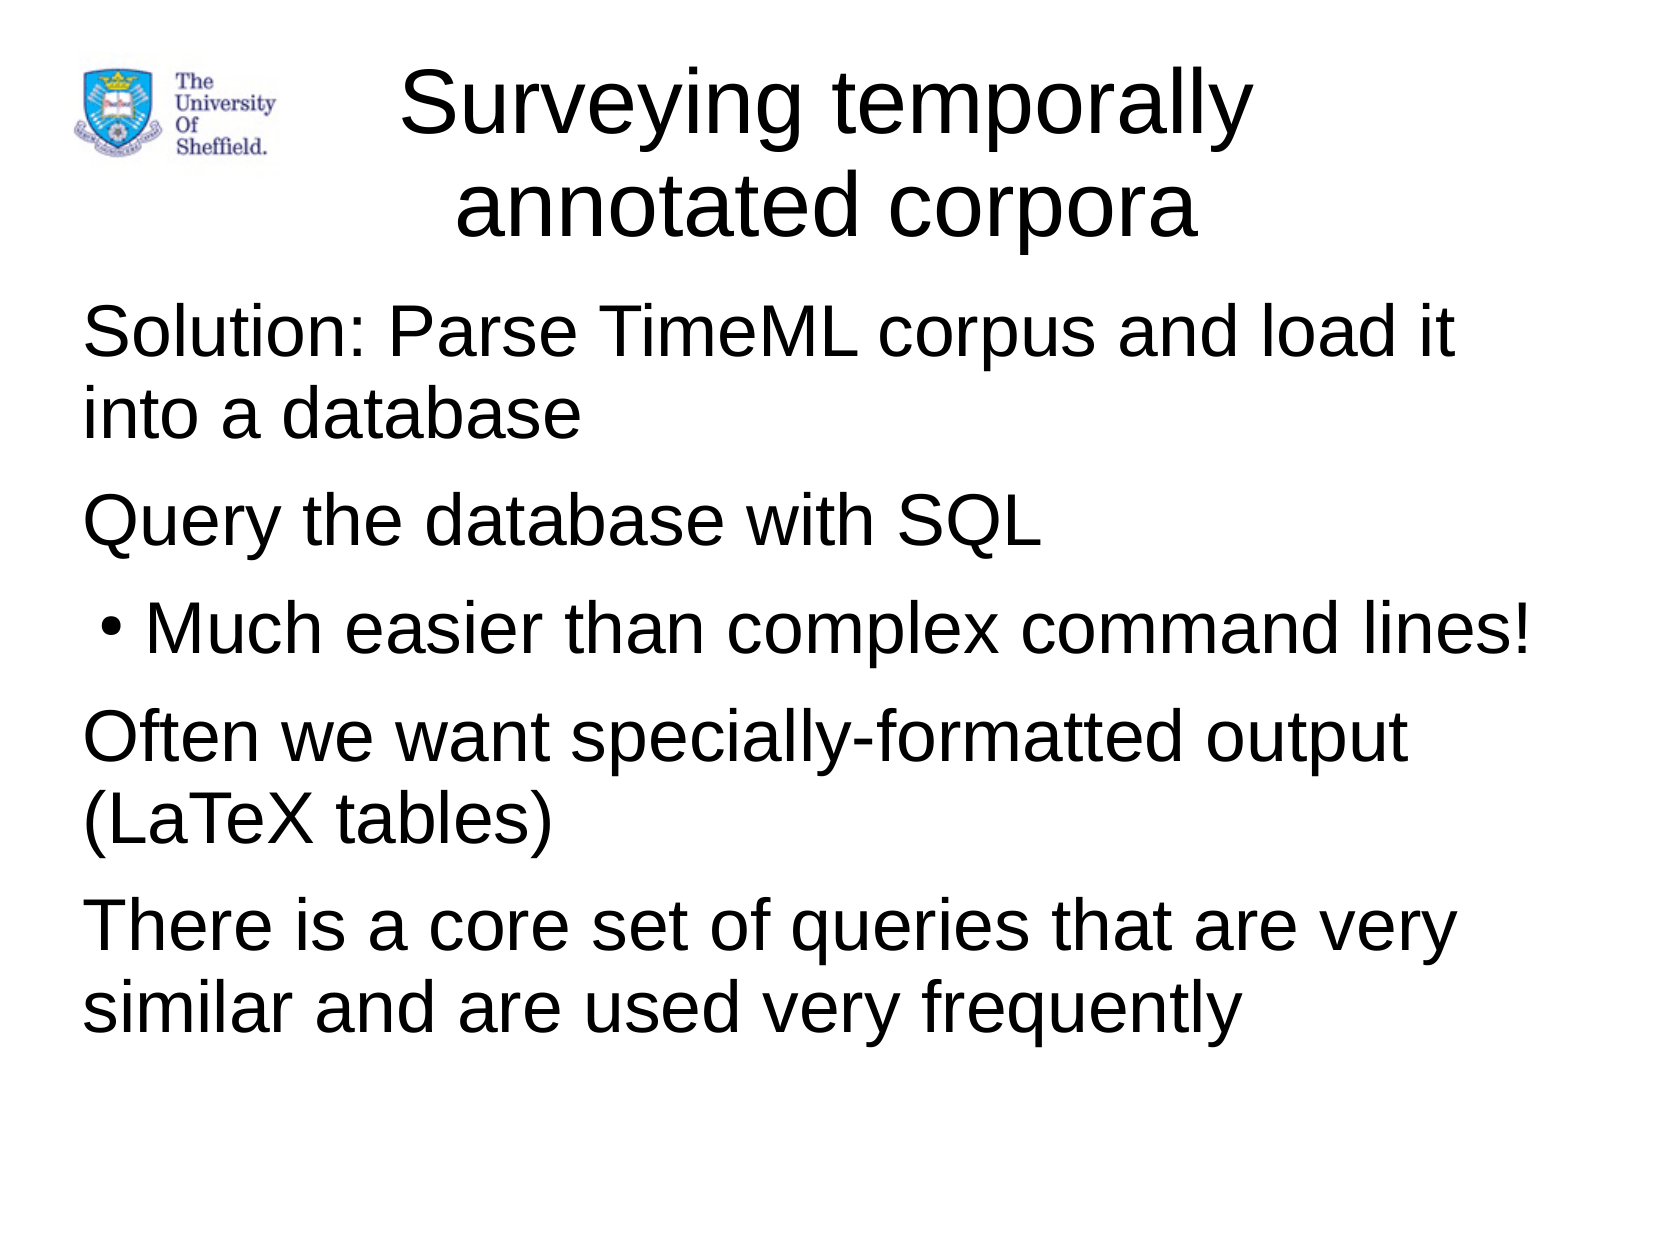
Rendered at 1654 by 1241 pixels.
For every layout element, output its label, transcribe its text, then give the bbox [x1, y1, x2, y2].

title Surveying temporally annotated corpora [82, 39, 1571, 267]
list Solution: Parse TimeML corpus and load it into a database Query the database with SQL Much easier than complex command lines! Often we want specially-formatted output (LaTeX tables) There is a core set of queries that are very similar and are used very frequently [82, 290, 1571, 1109]
picture [29, 52, 366, 178]
